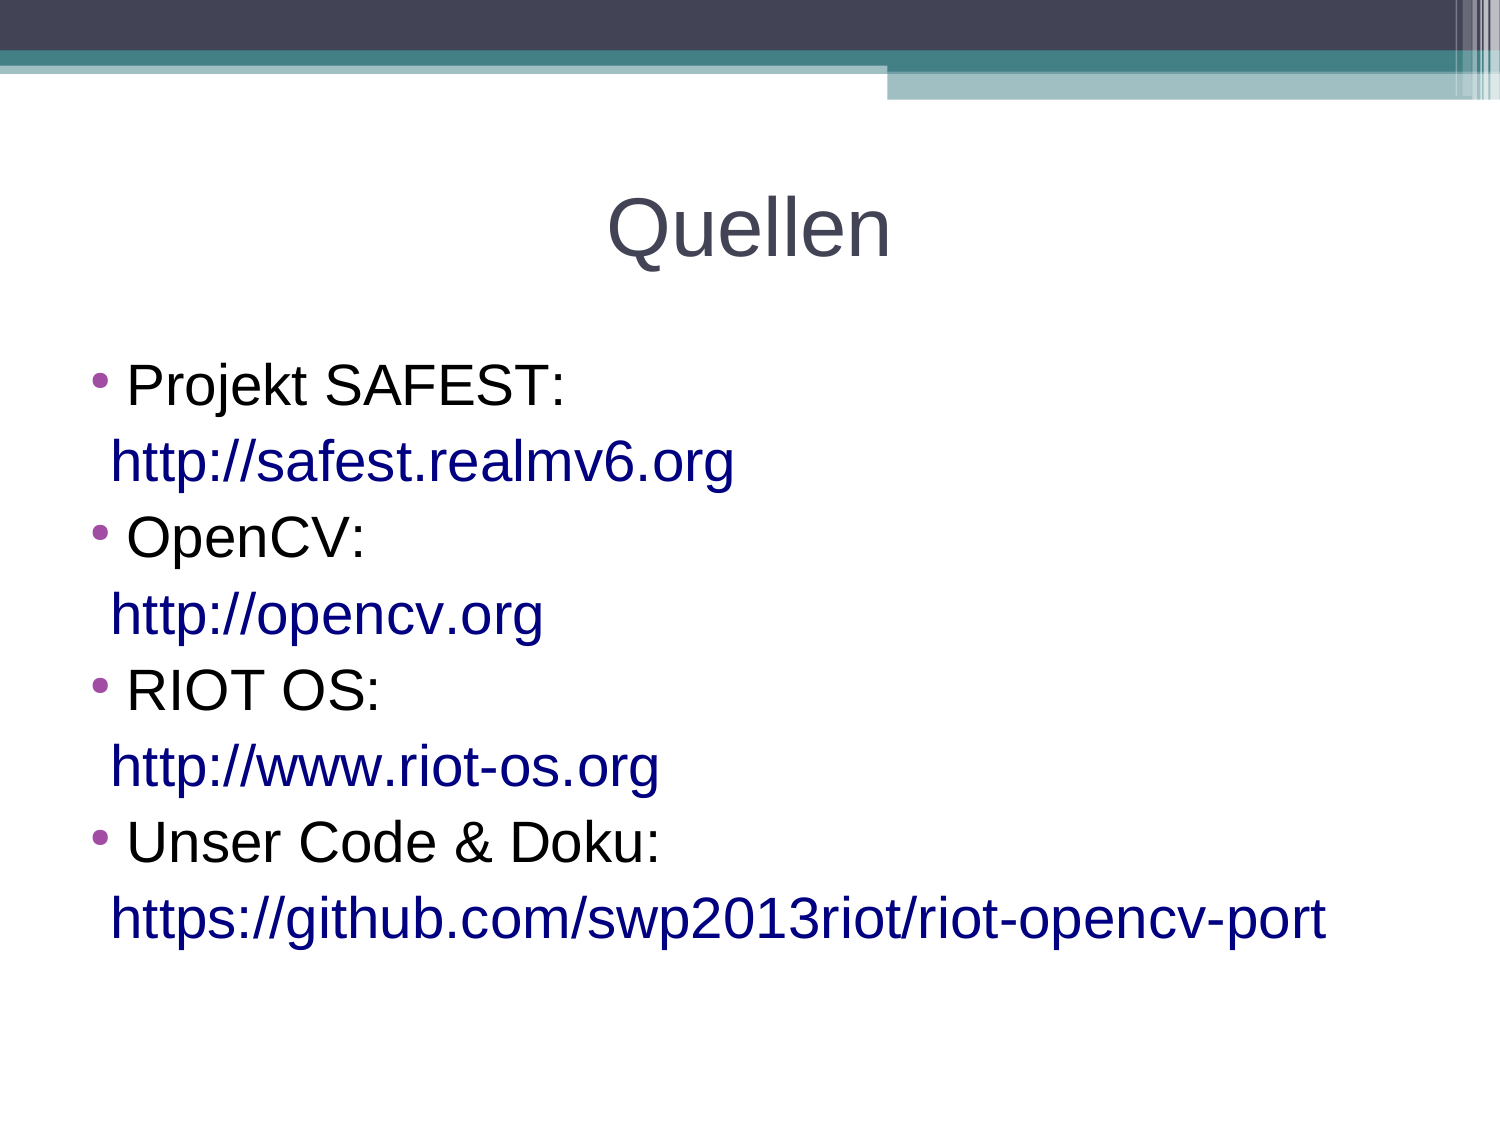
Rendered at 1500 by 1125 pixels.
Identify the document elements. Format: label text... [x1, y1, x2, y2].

title Quellen [75, 115, 1426, 331]
list Projekt SAFEST: http://safest.realmv6.org OpenCV: http://opencv.org RIOT OS: http://www.riot-os.org Unser Code & Doku: https://github.com/swp2013riot/riot-opencv-port [75, 339, 1426, 993]
